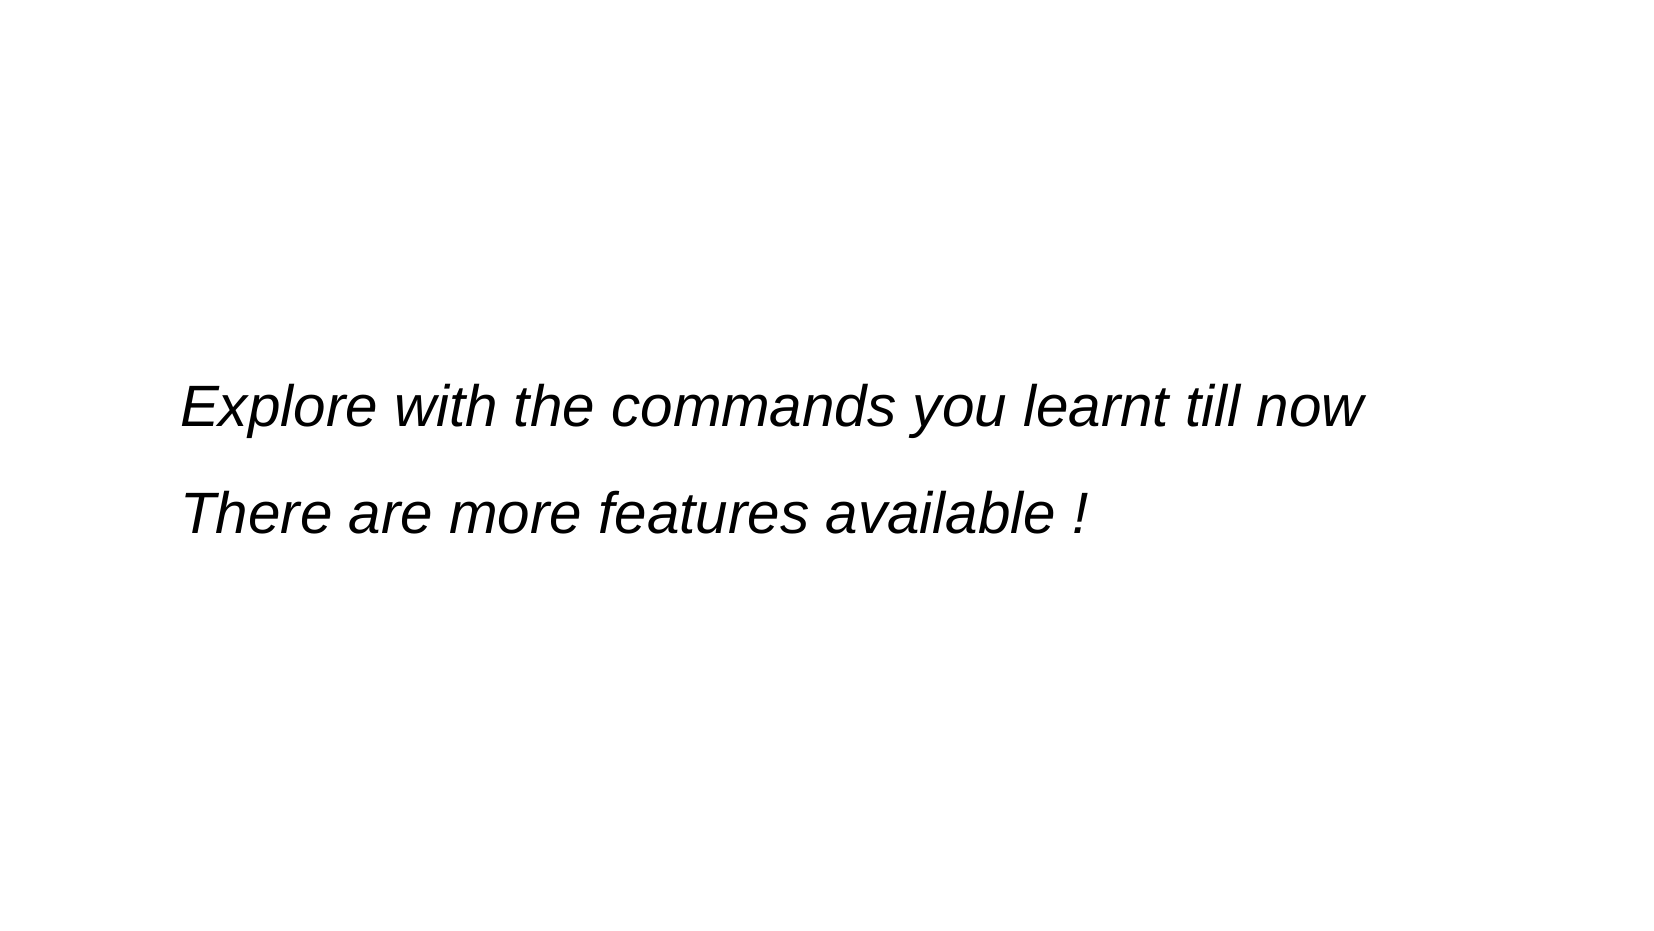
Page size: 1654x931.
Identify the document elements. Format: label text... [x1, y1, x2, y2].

text_box Explore with the commands you learnt till now There are more features available ! [165, 366, 1465, 674]
